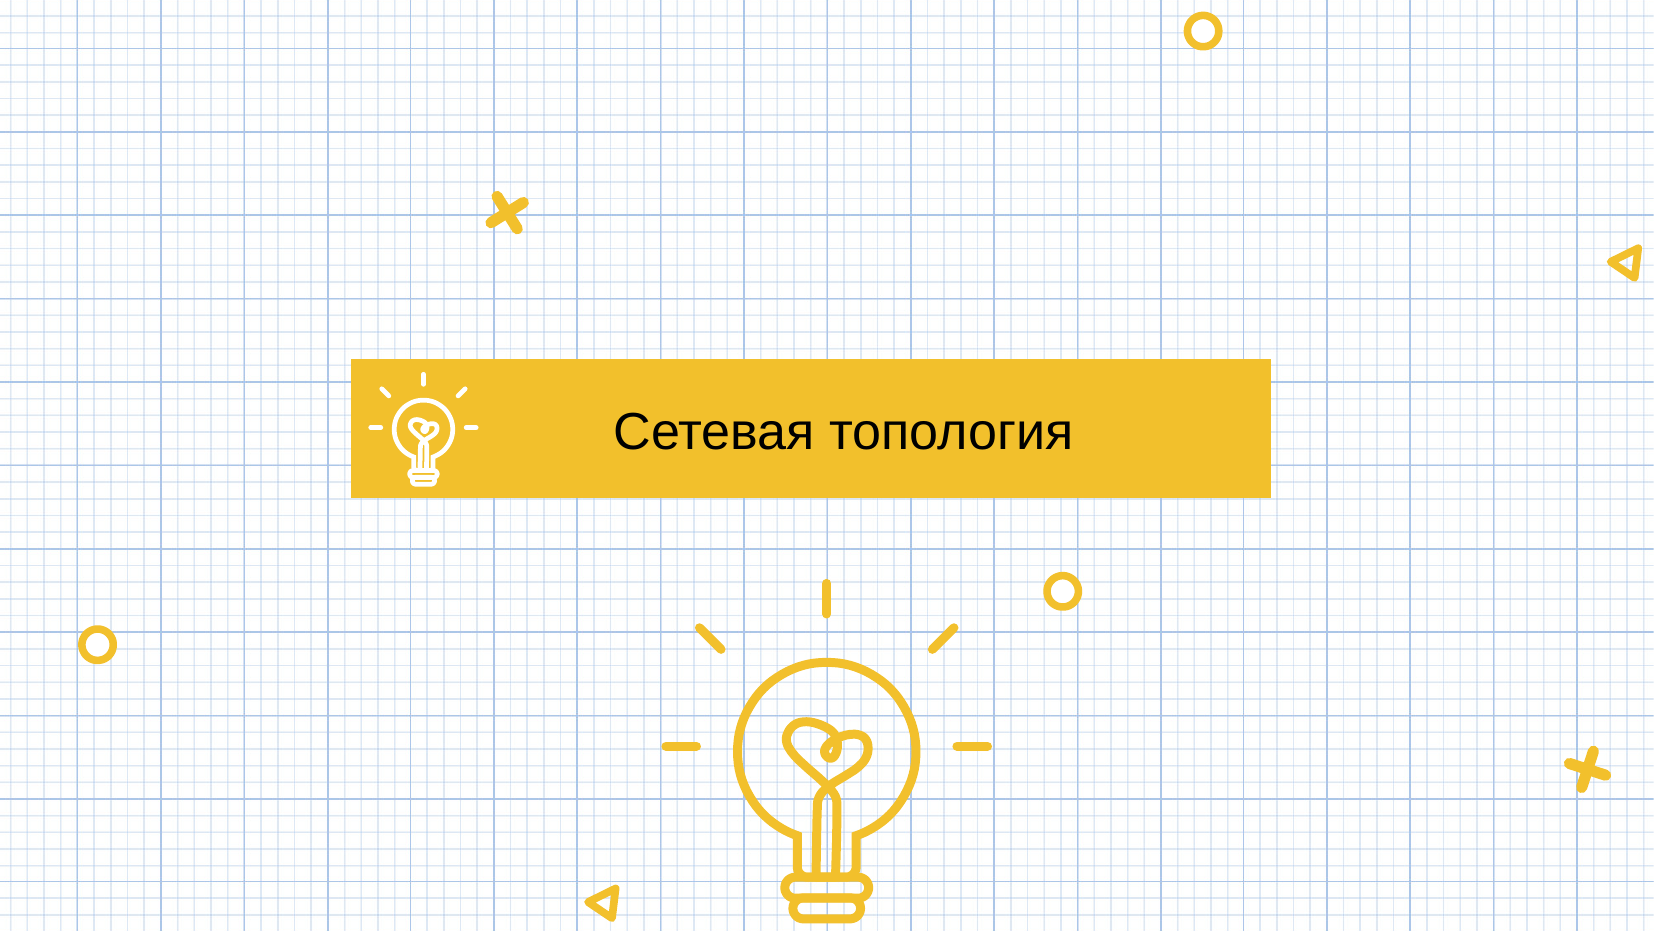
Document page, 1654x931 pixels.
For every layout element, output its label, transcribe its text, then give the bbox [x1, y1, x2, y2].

picture [0, 0, 1654, 931]
text_box Сетевая топология [487, 375, 1201, 488]
